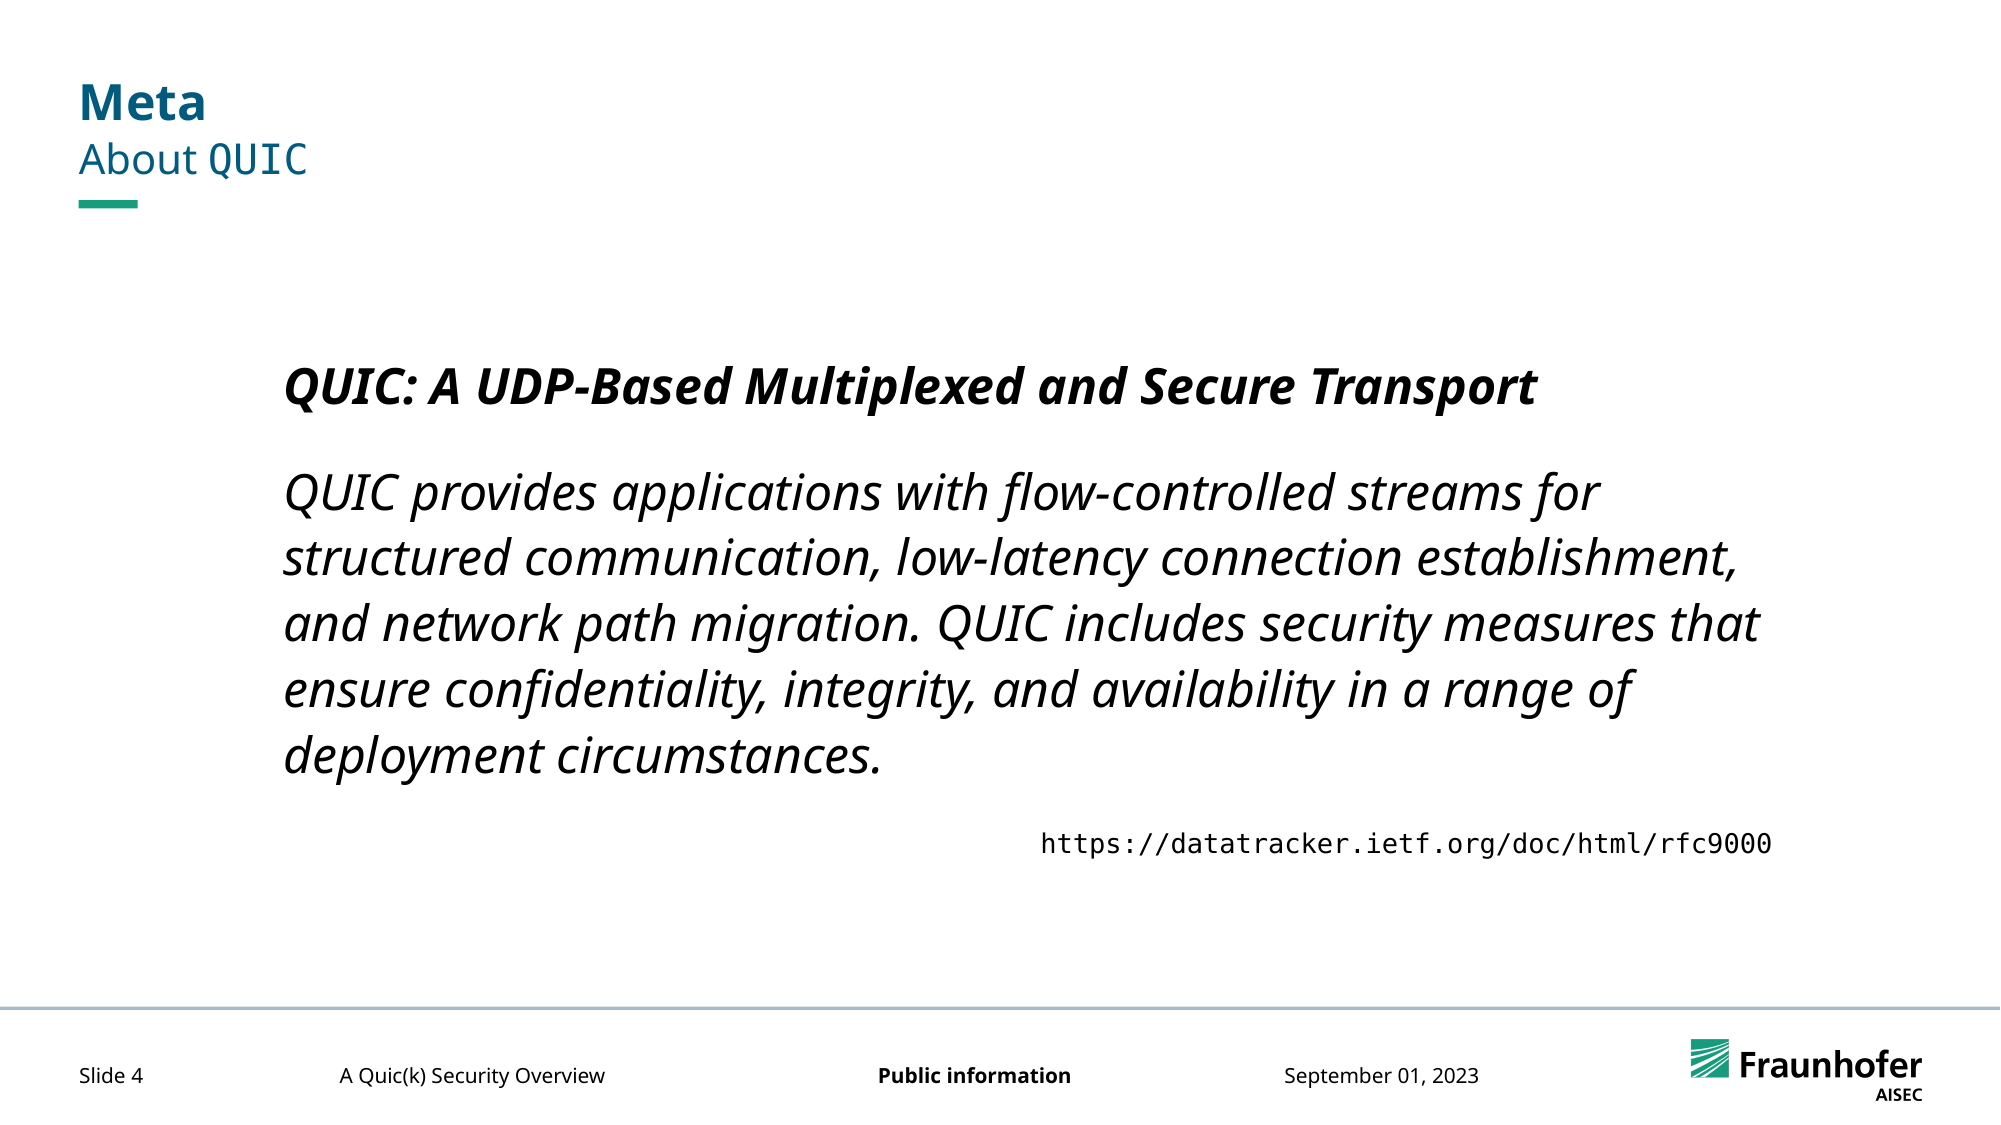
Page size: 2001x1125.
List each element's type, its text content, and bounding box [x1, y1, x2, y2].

title Meta [78, 64, 1922, 127]
list QUIC: A UDP-Based Multiplexed and Secure Transport QUIC provides applications with flow-controlled streams for structured communication, low-latency connection establishment, and network path migration. QUIC includes security measures that ensure confidentiality, integrity, and availability in a range of deployment circumstances. https://datatracker.ietf.org/doc/html/rfc9000 [236, 348, 1772, 910]
list About QUIC [78, 127, 1922, 180]
picture [1691, 1039, 1922, 1101]
